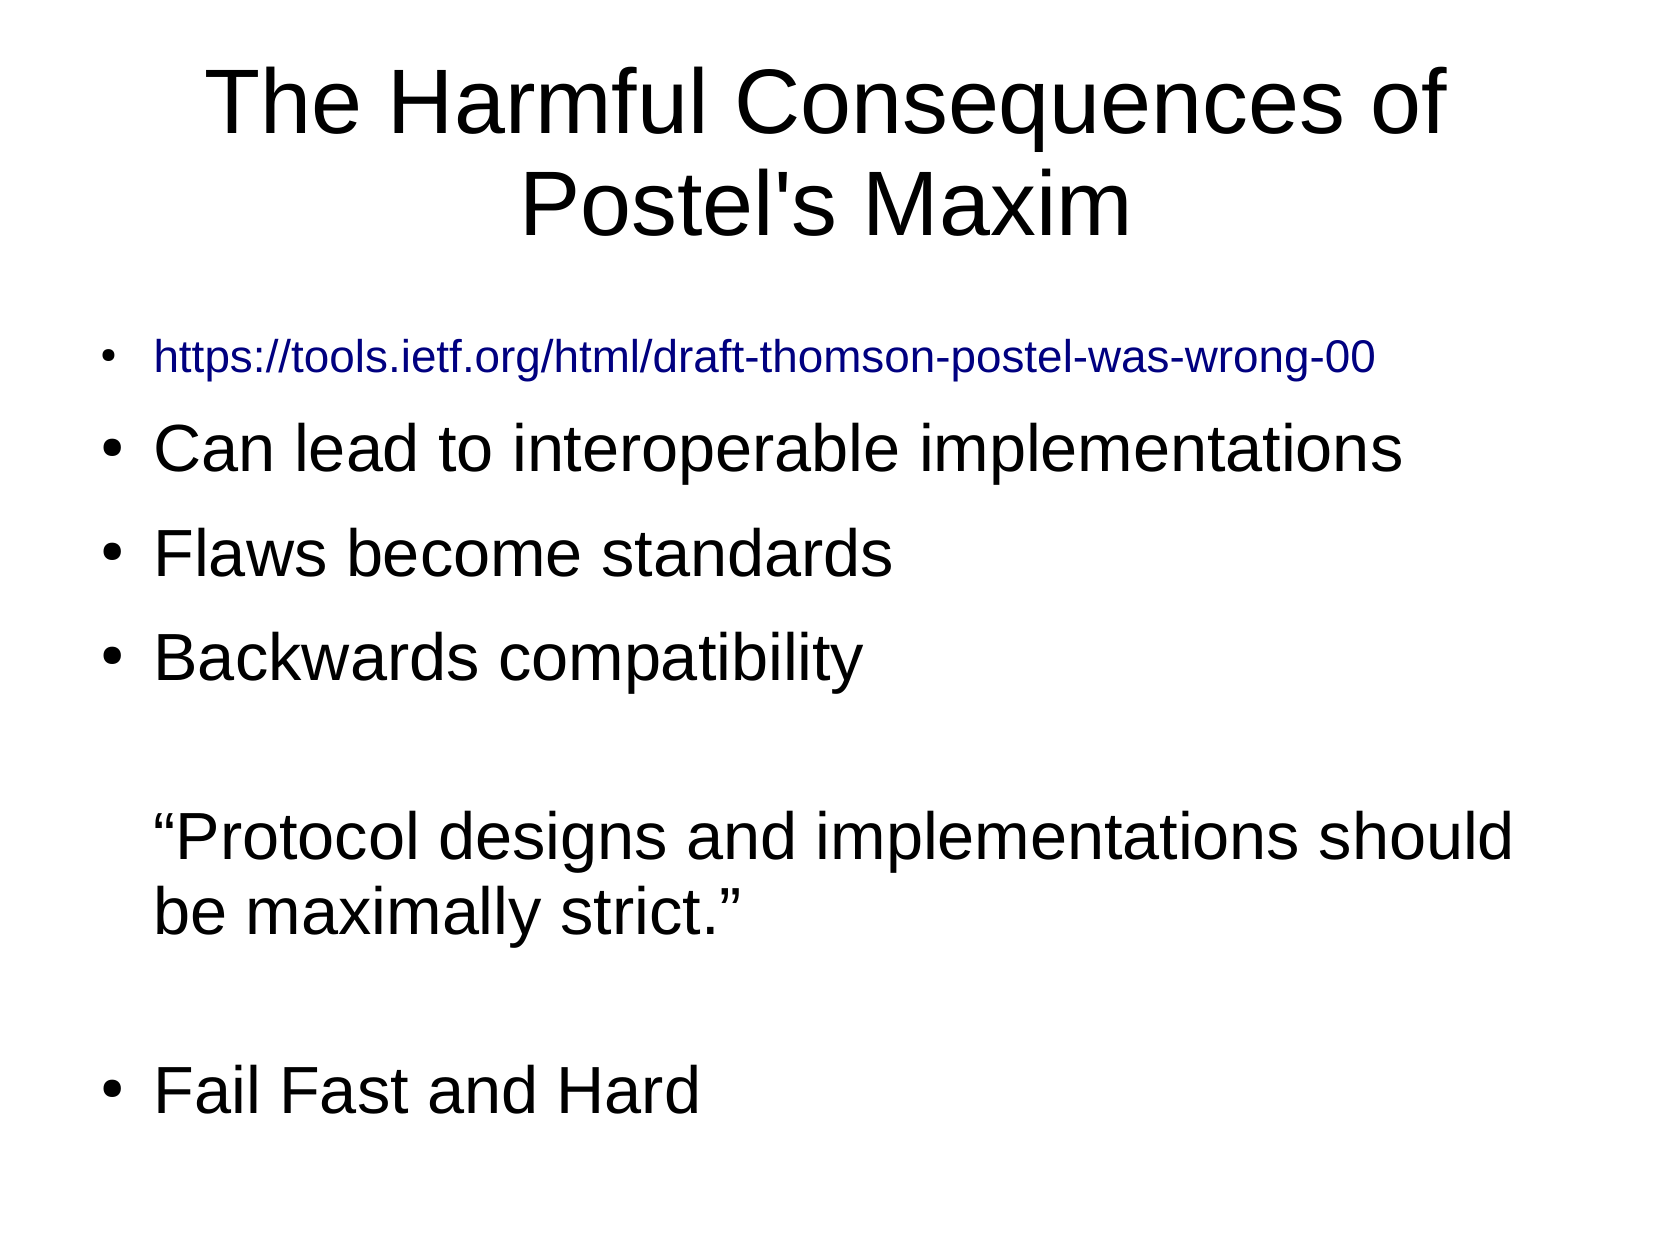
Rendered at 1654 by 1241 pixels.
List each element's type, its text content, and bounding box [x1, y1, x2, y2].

title The Harmful Consequences of Postel's Maxim [82, 49, 1571, 257]
list https://tools.ietf.org/html/draft-thomson-postel-was-wrong-00 Can lead to interoperable implementations Flaws become standards Backwards compatibility “Protocol designs and implementations should be maximally strict.” Fail Fast and Hard [82, 330, 1571, 1146]
